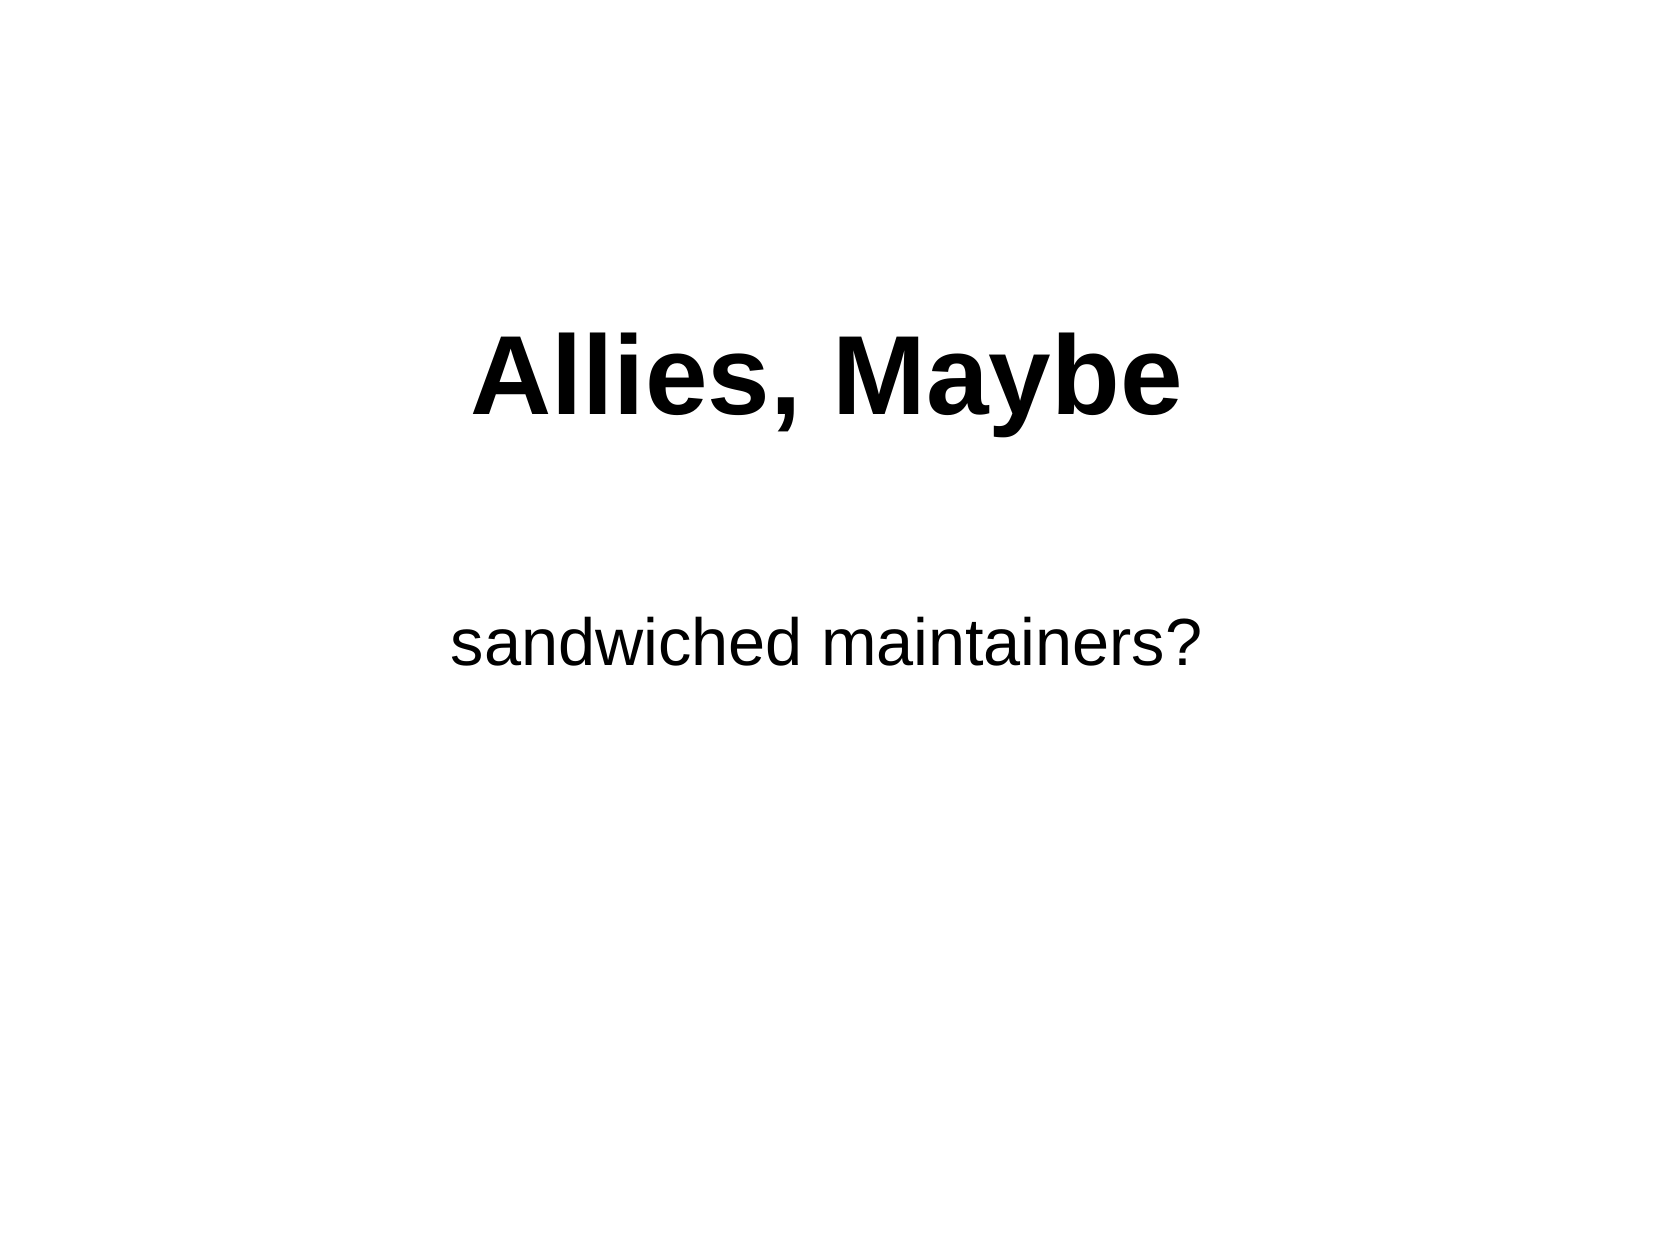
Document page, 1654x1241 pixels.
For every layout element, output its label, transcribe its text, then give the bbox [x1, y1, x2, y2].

title Allies, Maybe [82, 271, 1571, 479]
subtitle sandwiched maintainers? [82, 516, 1571, 768]
